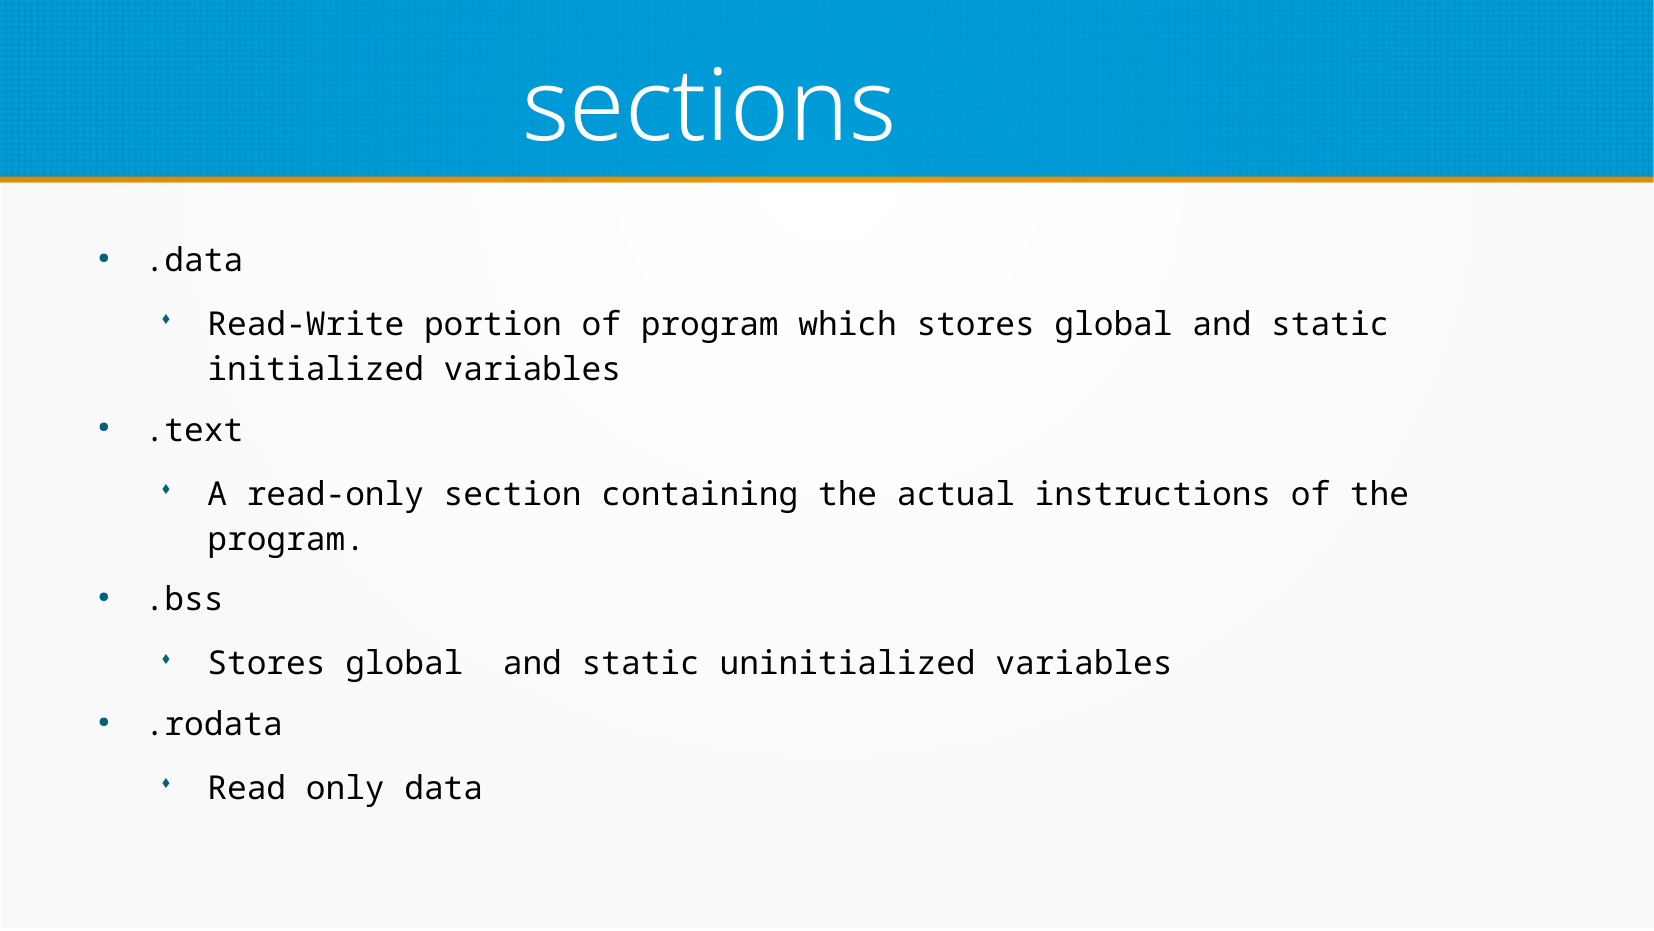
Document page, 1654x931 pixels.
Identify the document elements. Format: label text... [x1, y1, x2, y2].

list .data Read-Write portion of program which stores global and static initialized variables .text A read-only section containing the actual instructions of the program. .bss Stores global and static uninitialized variables .rodata Read only data [82, 236, 1563, 811]
picture [0, 175, 1654, 931]
title sections [82, 14, 1571, 171]
